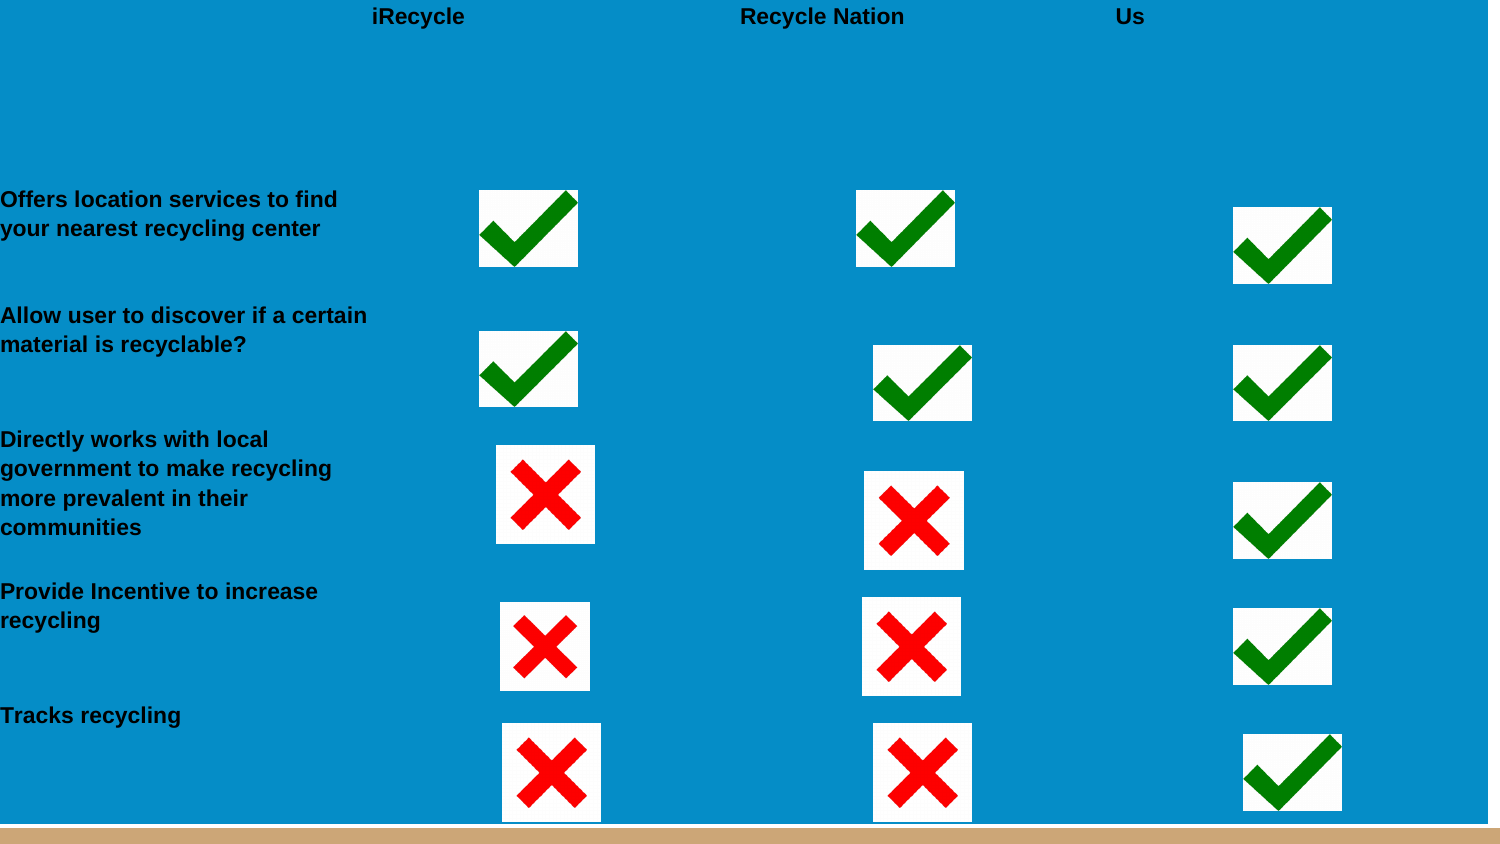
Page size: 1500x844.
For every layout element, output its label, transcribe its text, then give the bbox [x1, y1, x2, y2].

picture [1234, 483, 1331, 558]
table_cell [1116, 575, 1488, 699]
picture [480, 332, 577, 406]
table_cell [372, 183, 740, 299]
table_cell [740, 423, 1116, 575]
table_cell Offers location services to find your nearest recycling center [0, 183, 372, 299]
picture [501, 603, 589, 690]
table_cell [372, 423, 740, 575]
table_header Us [1116, 0, 1488, 183]
table_cell [372, 299, 740, 423]
table_cell Directly works with local government to make recycling more prevalent in their communities [0, 423, 372, 575]
picture [480, 191, 577, 266]
table_cell [740, 299, 1116, 423]
table_cell Provide Incentive to increase recycling [0, 575, 372, 699]
picture [865, 472, 963, 569]
picture [1234, 208, 1331, 283]
table_header iRecycle [372, 0, 740, 183]
table_cell Allow user to discover if a certain material is recyclable? [0, 299, 372, 423]
table_cell [372, 699, 740, 824]
table_cell [1116, 699, 1488, 824]
picture [874, 724, 971, 821]
table_cell [1116, 423, 1488, 575]
picture [1234, 609, 1331, 684]
table_cell [740, 575, 1116, 699]
picture [857, 191, 954, 266]
table_cell [372, 575, 740, 699]
table_cell [1116, 183, 1488, 299]
picture [503, 724, 600, 821]
table_cell [740, 699, 1116, 824]
picture [1244, 735, 1341, 810]
picture [874, 346, 971, 420]
table_cell [740, 183, 1116, 299]
table_header Recycle Nation [740, 0, 1116, 183]
table_cell Tracks recycling [0, 699, 372, 824]
picture [497, 446, 594, 543]
table_header [0, 0, 372, 183]
picture [1234, 346, 1331, 420]
table_cell [1116, 299, 1488, 423]
picture [863, 598, 960, 695]
